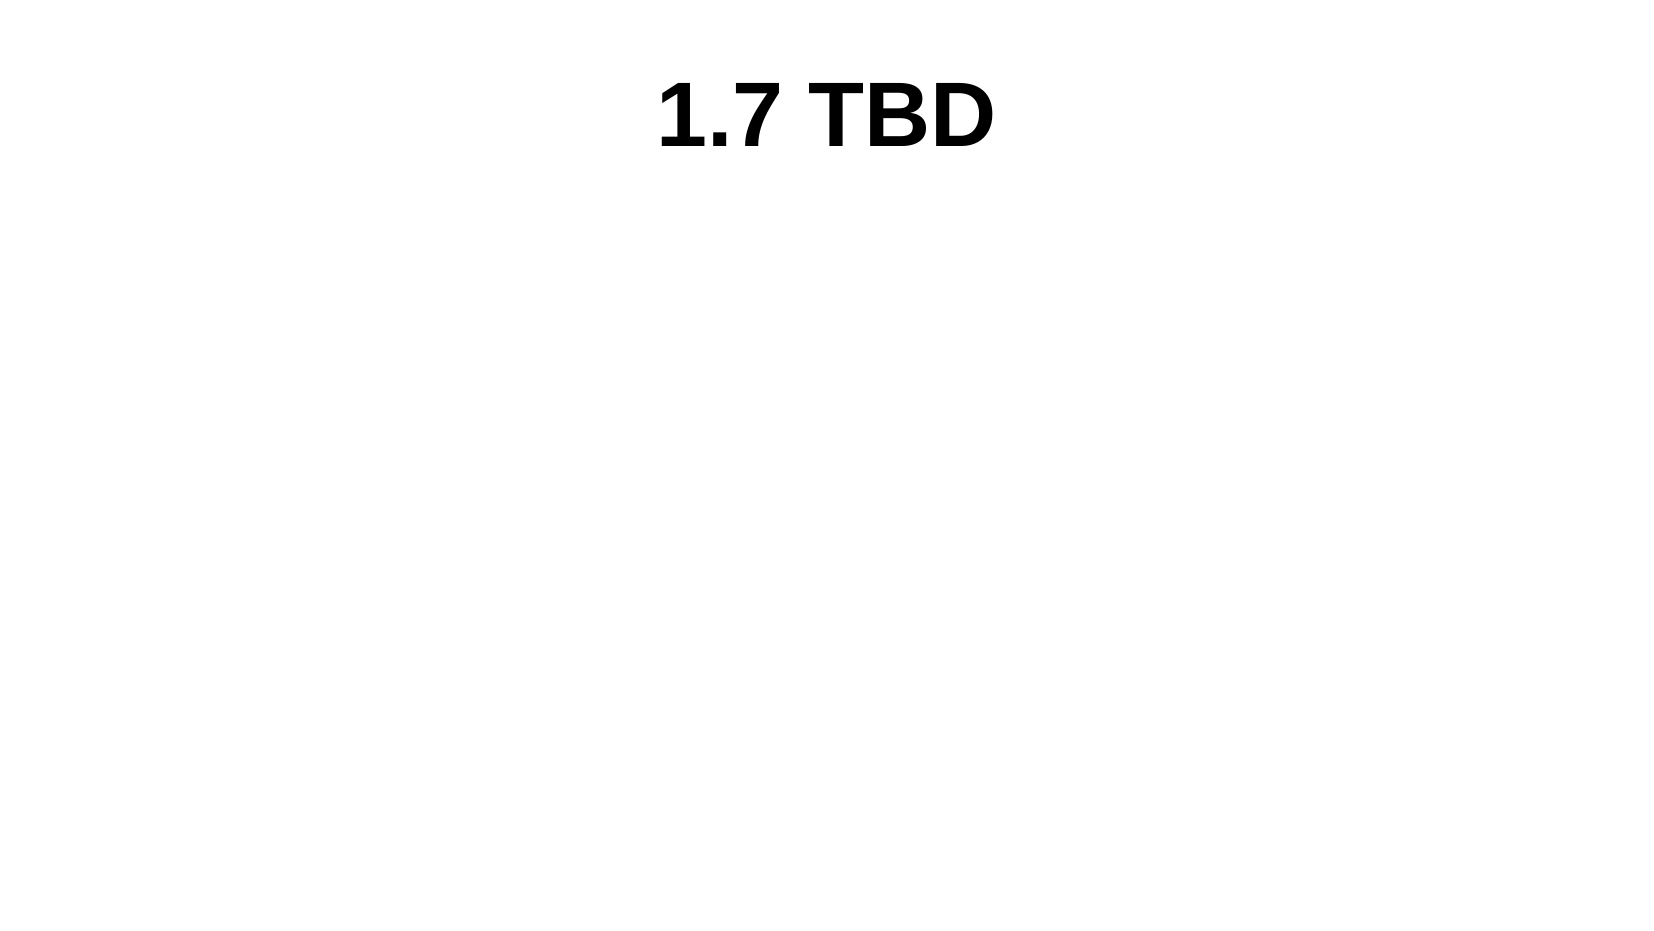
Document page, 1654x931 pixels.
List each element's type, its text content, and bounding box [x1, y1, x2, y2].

title 1.7 TBD [82, 37, 1571, 193]
